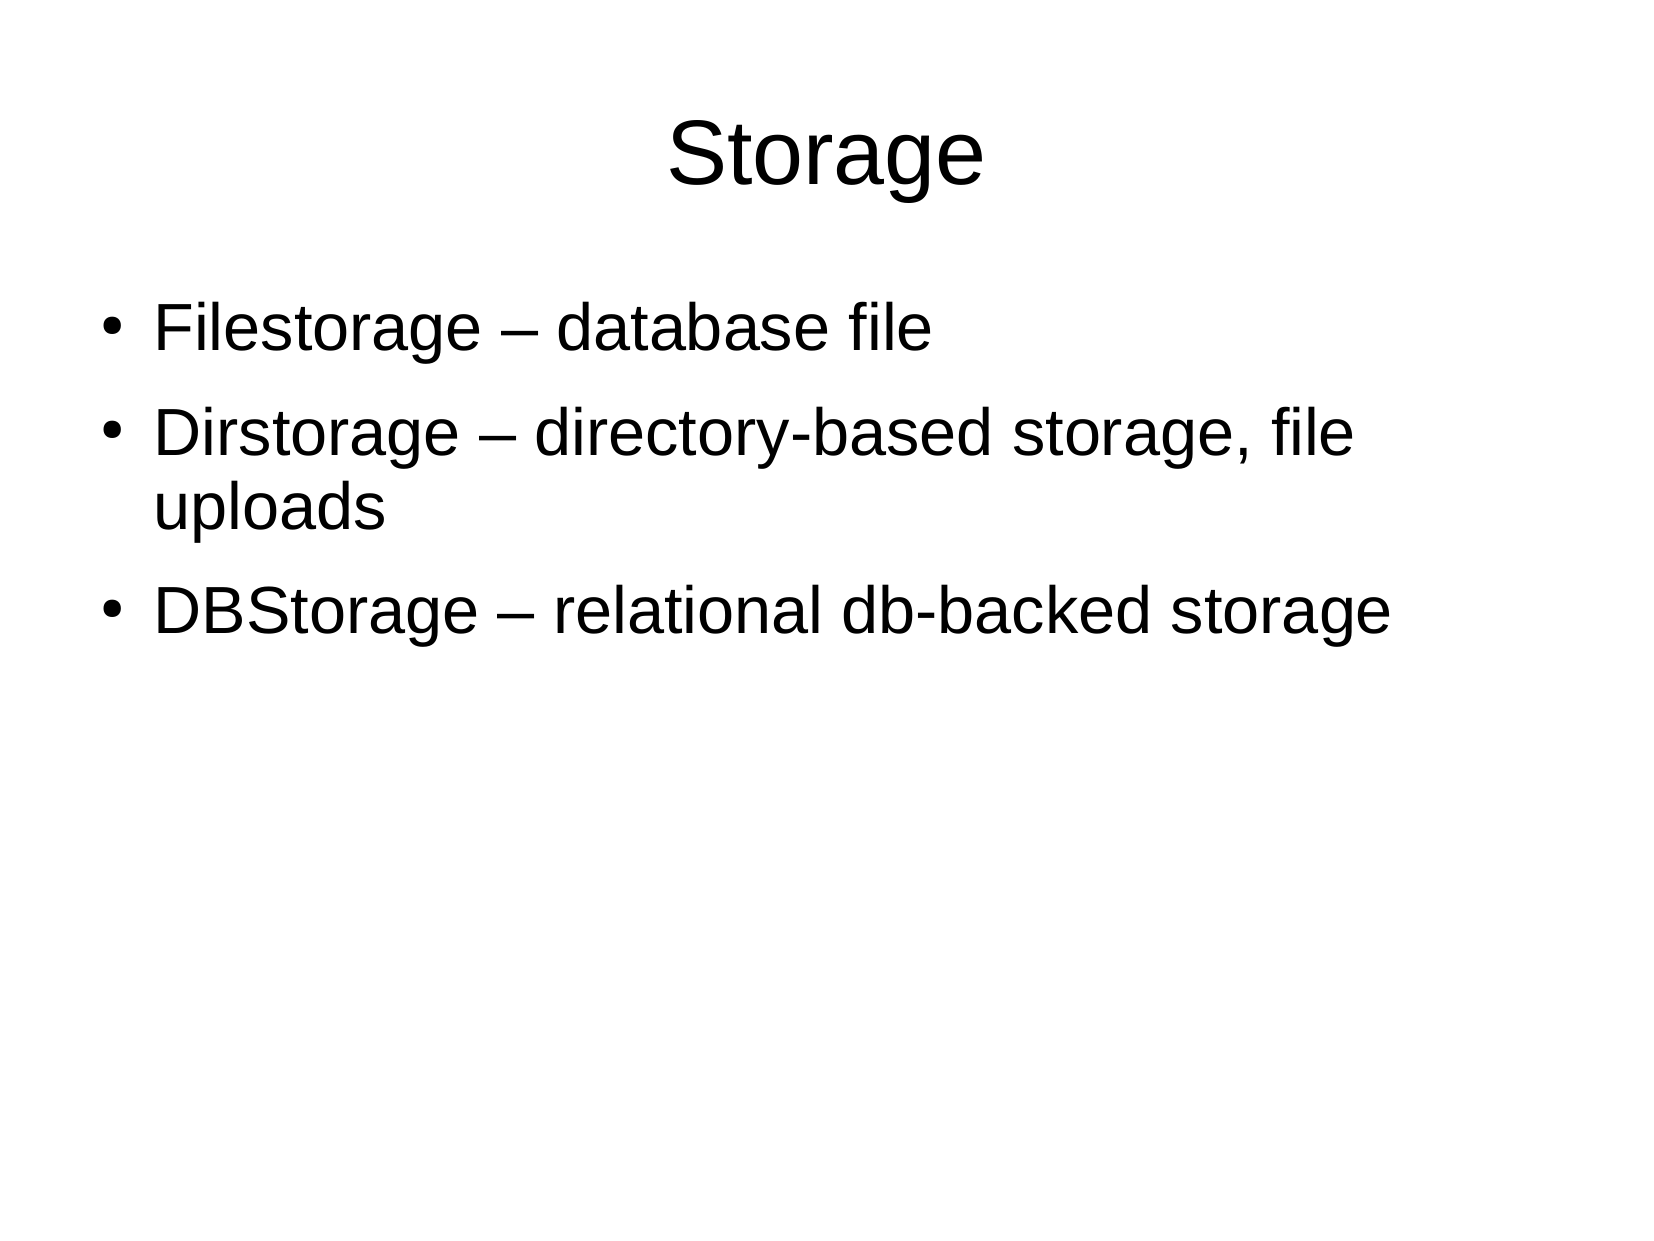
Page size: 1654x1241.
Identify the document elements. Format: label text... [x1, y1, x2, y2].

list Filestorage – database file Dirstorage – directory-based storage, file uploads DBStorage – relational db-backed storage [82, 290, 1571, 1010]
title Storage [82, 49, 1571, 257]
